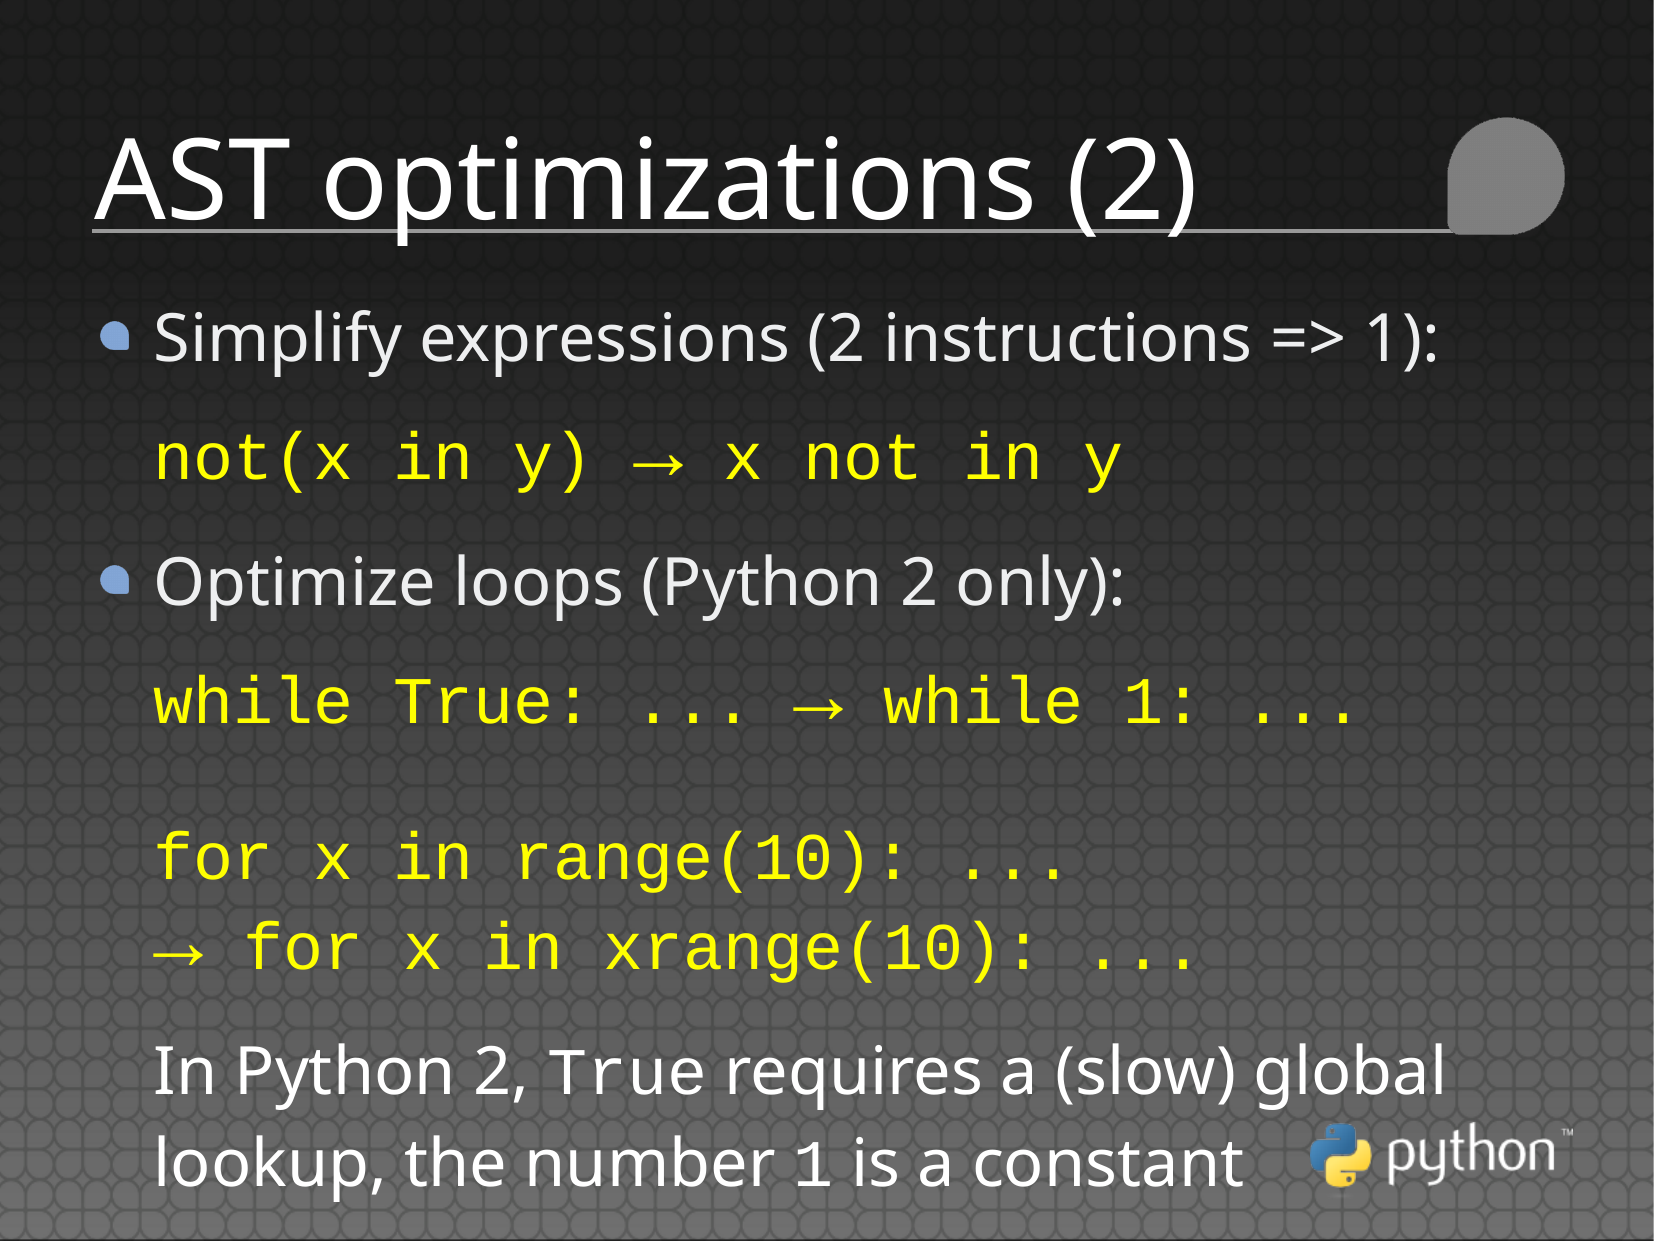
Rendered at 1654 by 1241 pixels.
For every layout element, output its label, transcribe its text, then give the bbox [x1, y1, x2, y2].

picture [0, 0, 1654, 1241]
list Simplify expressions (2 instructions => 1): not(x in y) → x not in y Optimize loops (Python 2 only): while True: ... → while 1: ... for x in range(10): ... → for x in xrange(10): ... In Python 2, True requires a (slow) global lookup, the number 1 is a constant [82, 290, 1571, 1154]
title AST optimizations (2) [94, 100, 1426, 251]
